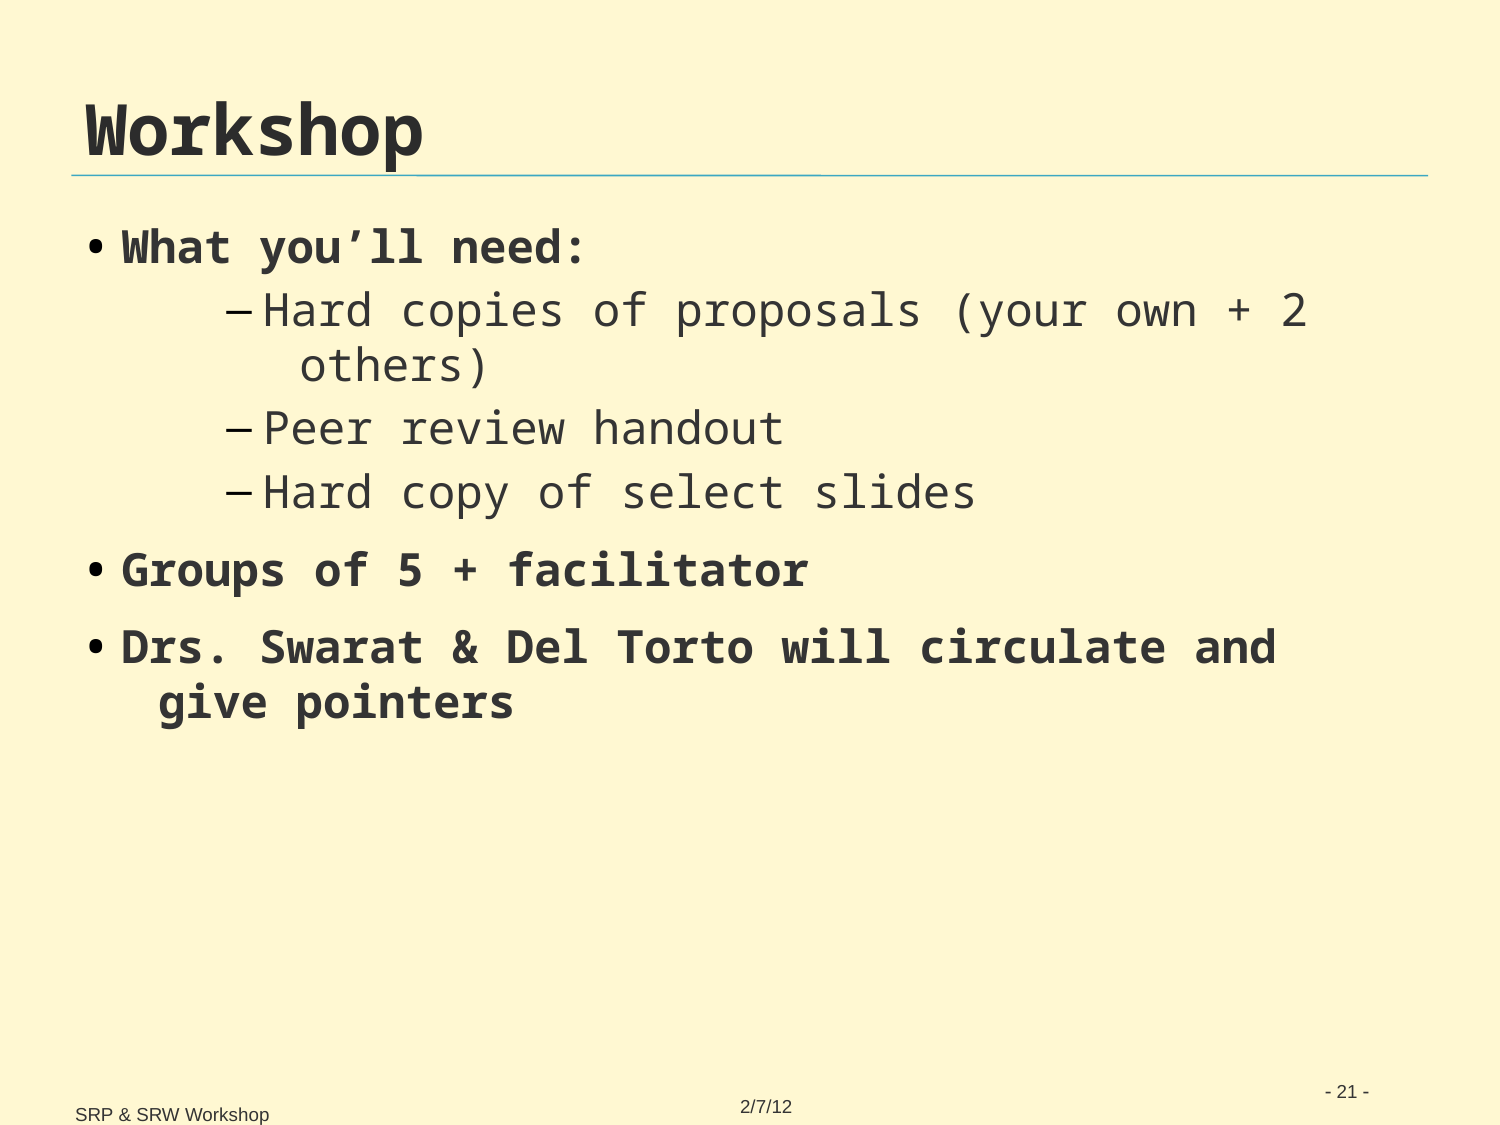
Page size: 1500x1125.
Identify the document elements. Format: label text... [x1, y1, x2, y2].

list What you’ll need: Hard copies of proposals (your own + 2 others) Peer review handout Hard copy of select slides Groups of 5 + facilitator Drs. Swarat & Del Torto will circulate and give pointers [71, 210, 1428, 984]
title Workshop [71, 34, 1321, 176]
text_box   [1325, 1074, 1438, 1125]
